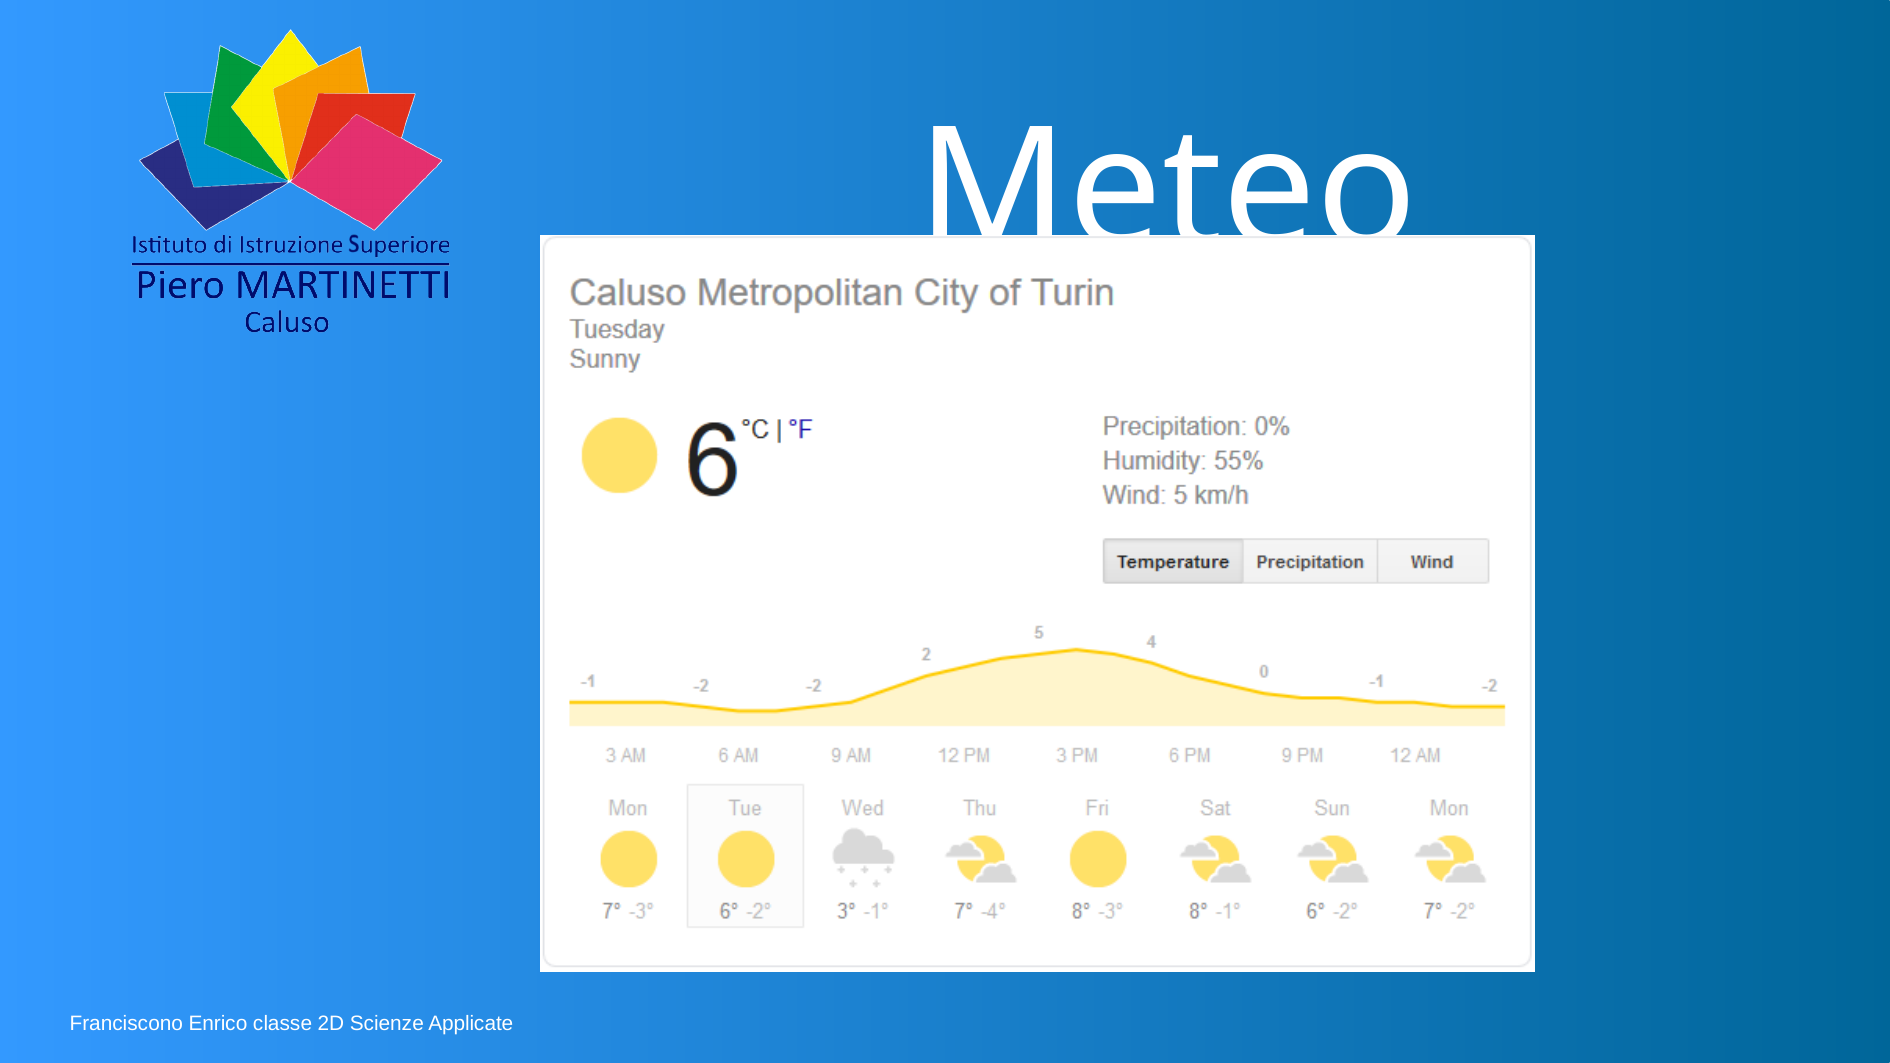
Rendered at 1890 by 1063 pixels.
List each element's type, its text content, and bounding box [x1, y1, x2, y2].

text_box Franciscono Enrico classe 2D Scienze Applicate [54, 1004, 628, 1063]
picture [0, 23, 1535, 972]
text_box Meteo [591, 59, 1760, 268]
